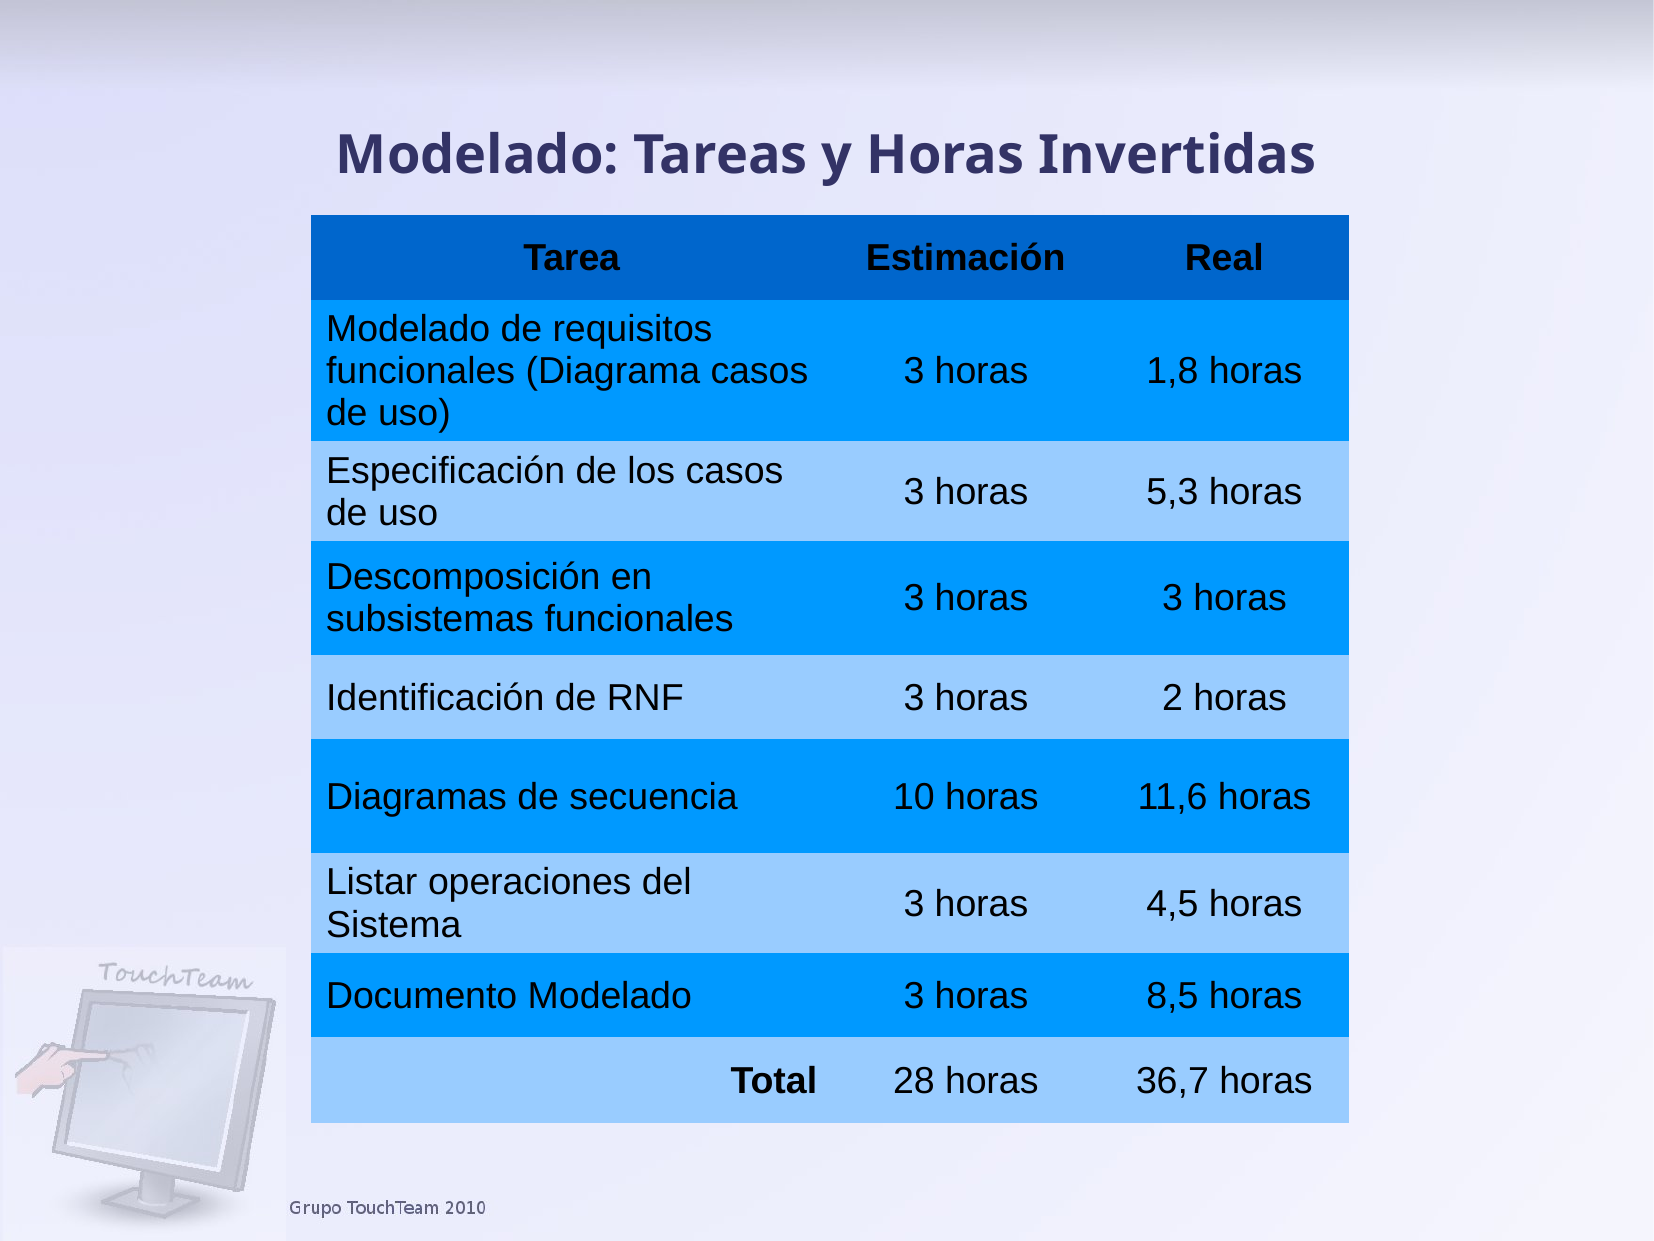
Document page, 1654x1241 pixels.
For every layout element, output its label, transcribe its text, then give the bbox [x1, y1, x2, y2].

table_cell Especificación de los casos de uso [311, 441, 832, 541]
table_cell 5,3 horas [1100, 441, 1349, 541]
table_cell 3 horas [832, 655, 1100, 739]
table_cell 10 horas [832, 739, 1100, 853]
table_cell 2 horas [1100, 655, 1349, 739]
table_cell 3 horas [832, 953, 1100, 1037]
table_cell 3 horas [832, 853, 1100, 953]
table_cell Documento Modelado [311, 953, 832, 1037]
table_cell 3 horas [832, 541, 1100, 655]
table_cell 3 horas [832, 300, 1100, 441]
table_header Estimación [832, 215, 1100, 300]
table_cell 28 horas [832, 1037, 1100, 1123]
table_cell 1,8 horas [1100, 300, 1349, 441]
table_cell Identificación de RNF [311, 655, 832, 739]
table_cell Listar operaciones del Sistema [311, 853, 832, 953]
table_cell Diagramas de secuencia [311, 739, 832, 853]
picture [0, 0, 1654, 1241]
table_cell 4,5 horas [1100, 853, 1349, 953]
table_cell 11,6 horas [1100, 739, 1349, 853]
table_cell 3 horas [832, 441, 1100, 541]
table_cell 8,5 horas [1100, 953, 1349, 1037]
title Modelado: Tareas y Horas Invertidas [82, 49, 1571, 257]
table_cell 3 horas [1100, 541, 1349, 655]
table_header Tarea [311, 215, 832, 300]
table_cell 36,7 horas [1100, 1037, 1349, 1123]
table_cell Modelado de requisitos funcionales (Diagrama casos de uso) [311, 300, 832, 441]
table_header Real [1100, 215, 1349, 300]
table_cell Total [311, 1037, 832, 1123]
table_cell Descomposición en subsistemas funcionales [311, 541, 832, 655]
